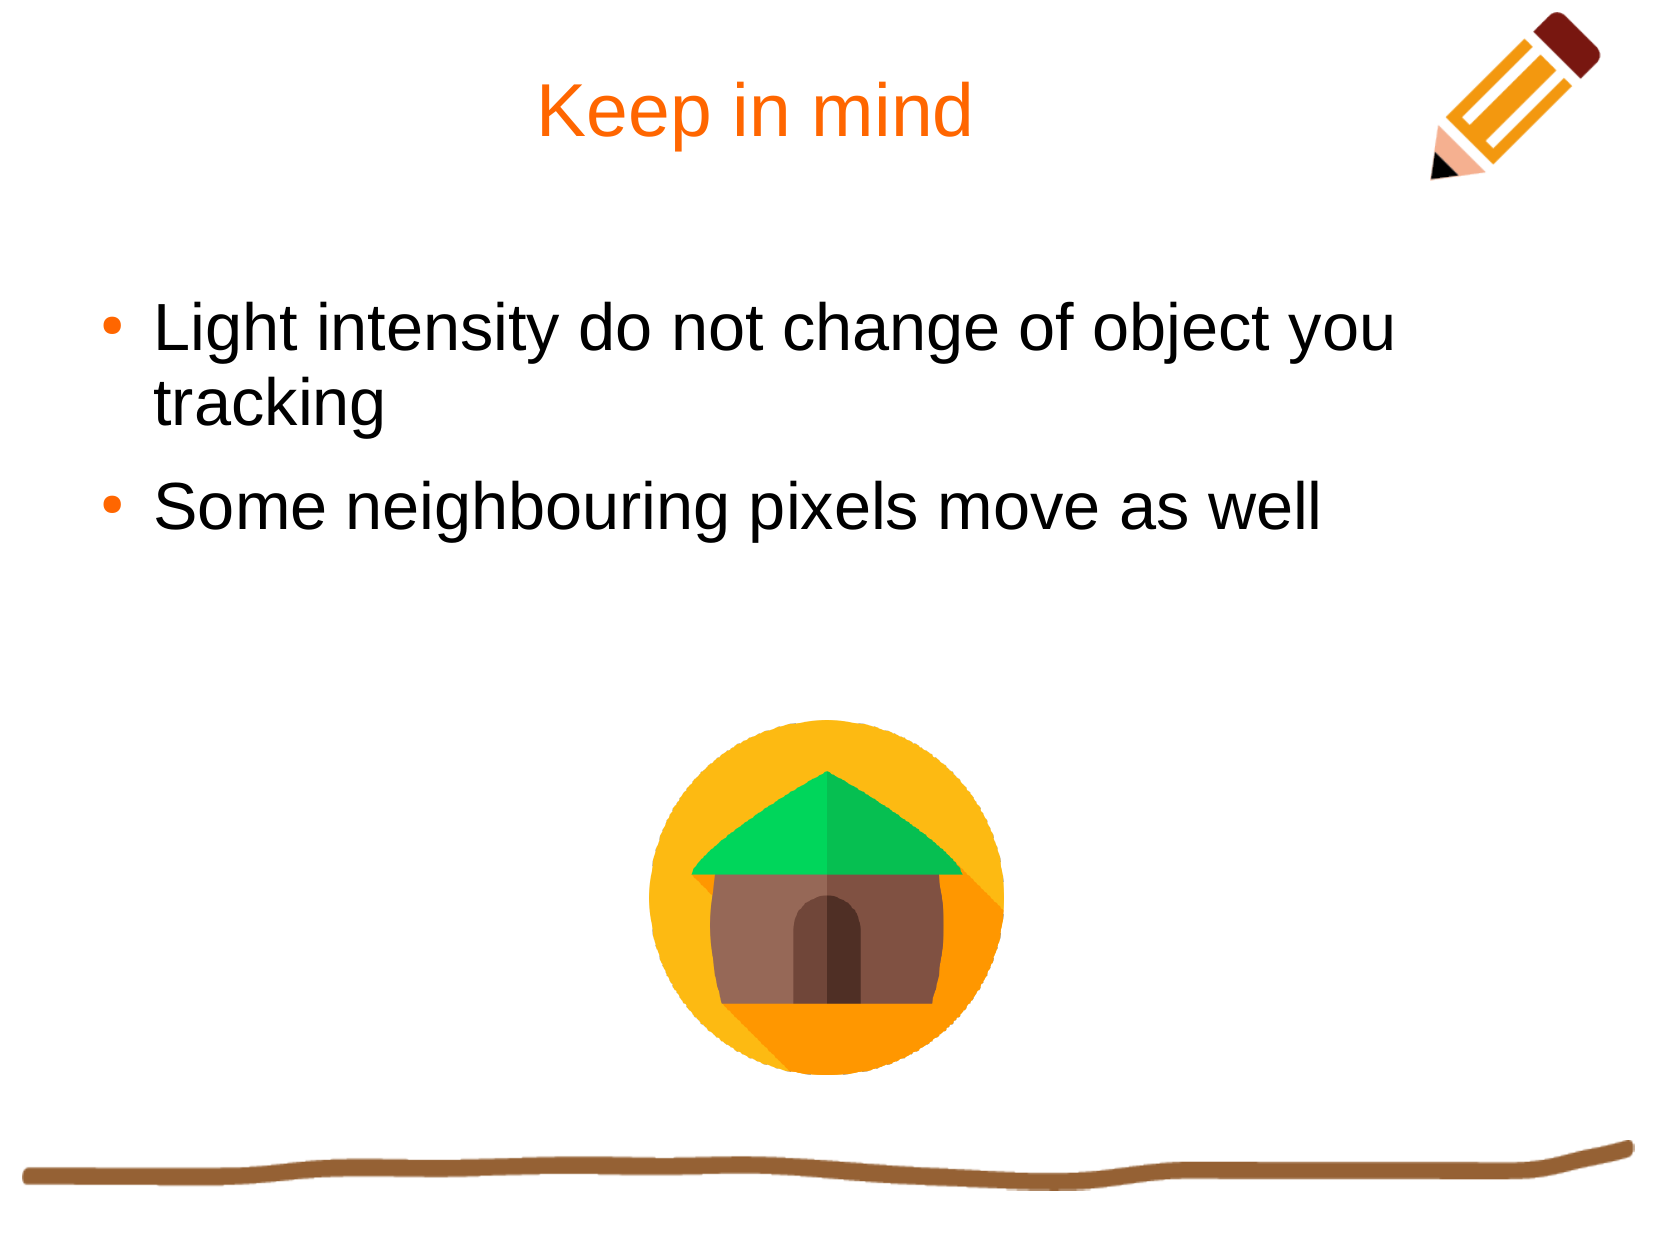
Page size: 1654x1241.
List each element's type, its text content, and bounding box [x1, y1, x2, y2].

list Light intensity do not change of object you tracking Some neighbouring pixels move as well [82, 290, 1619, 1122]
title Keep in mind [82, 49, 1430, 172]
picture [649, 720, 1004, 1075]
picture [1430, 12, 1601, 181]
picture [22, 1140, 1635, 1191]
